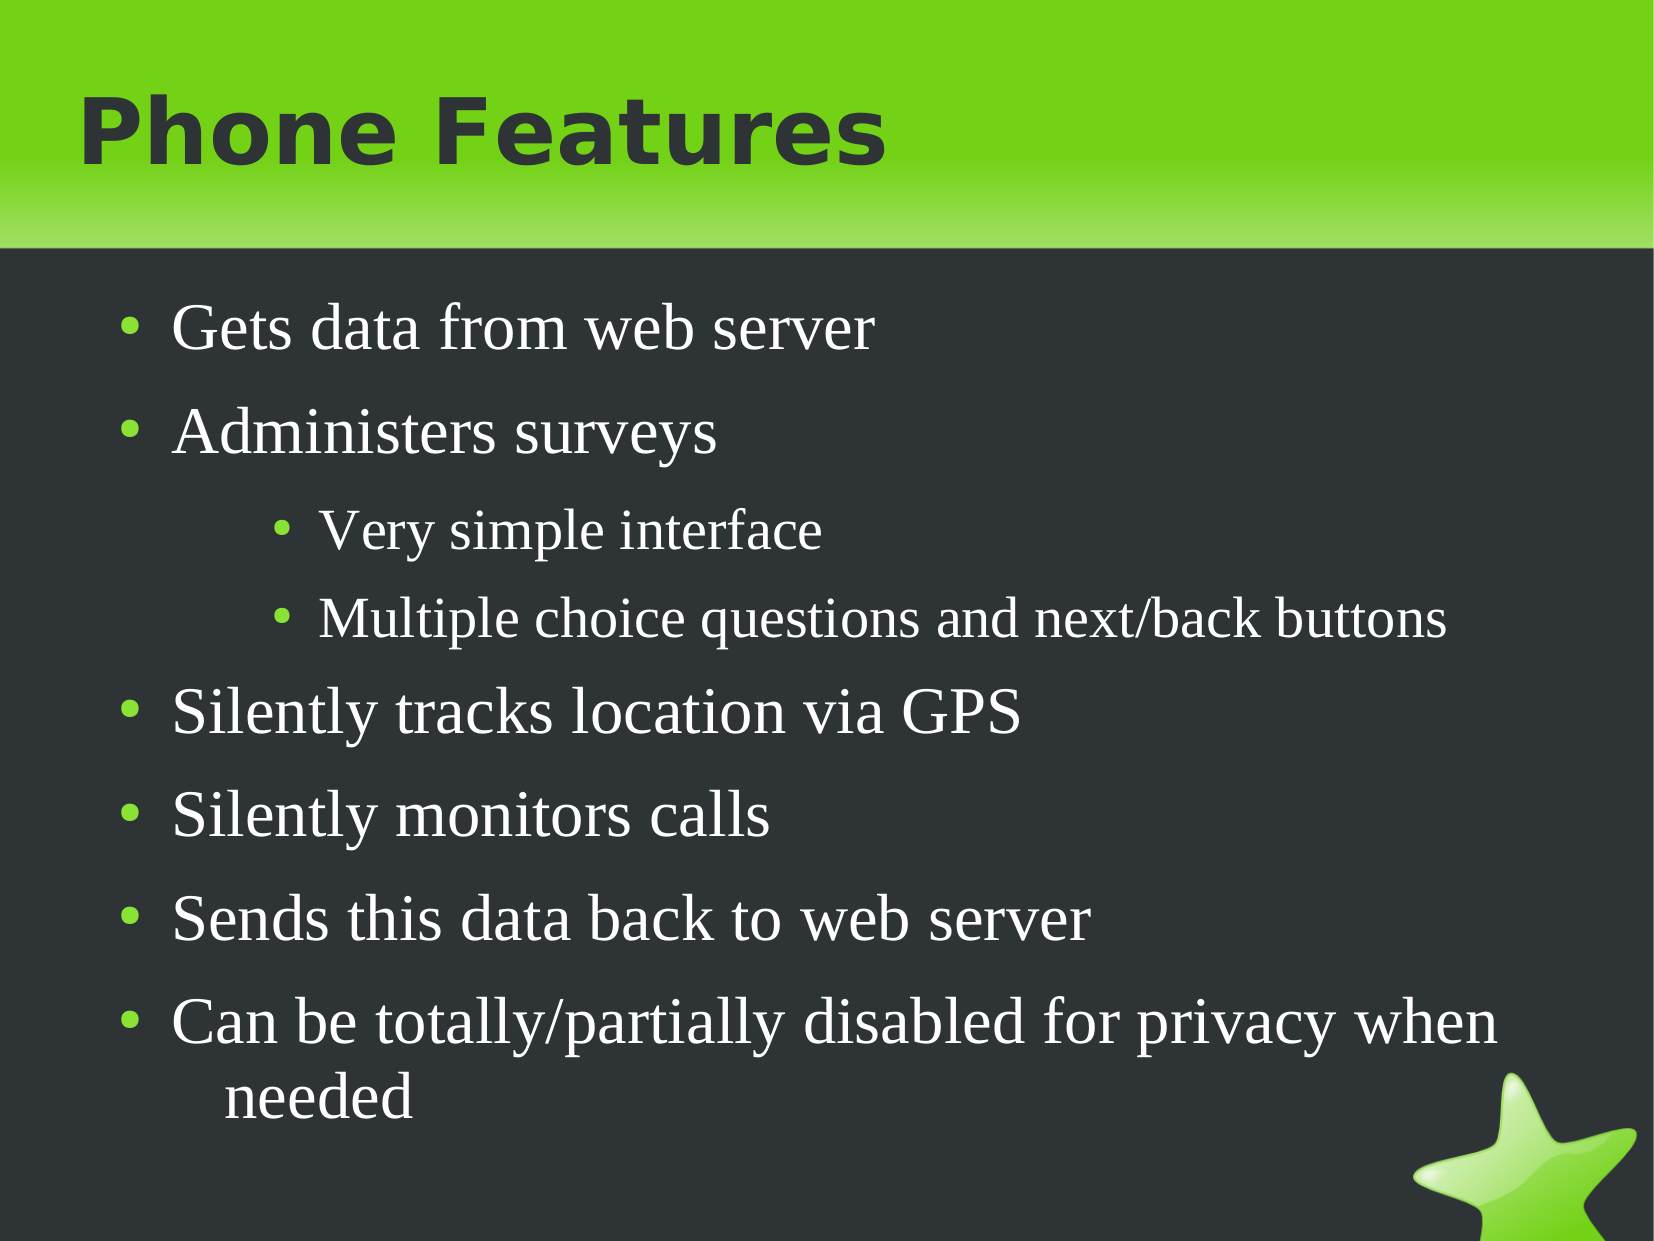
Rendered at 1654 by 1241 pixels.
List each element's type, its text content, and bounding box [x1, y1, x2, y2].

picture [0, 0, 1654, 1241]
list Gets data from web server Administers surveys Very simple interface Multiple choice questions and next/back buttons Silently tracks location via GPS Silently monitors calls Sends this data back to web server Can be totally/partially disabled for privacy when needed [82, 290, 1571, 1192]
title Phone Features [76, 36, 1565, 229]
